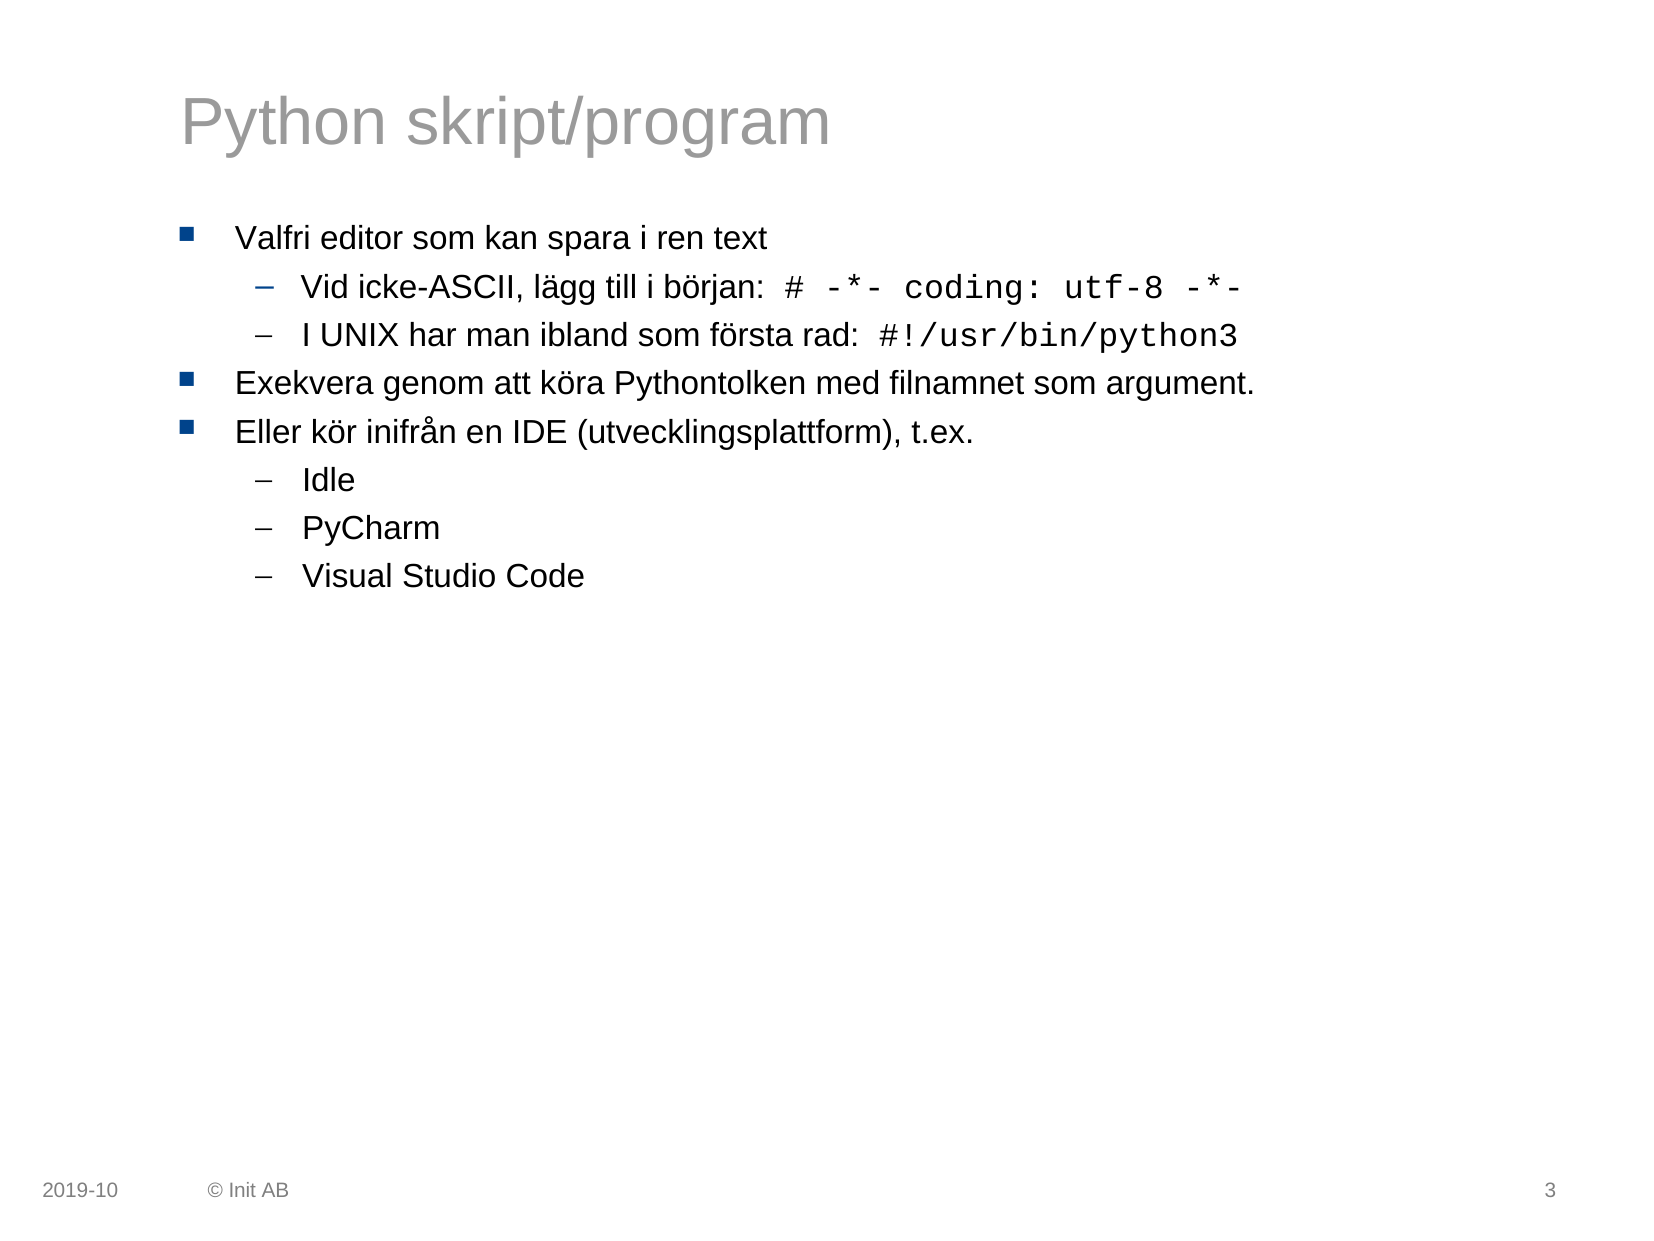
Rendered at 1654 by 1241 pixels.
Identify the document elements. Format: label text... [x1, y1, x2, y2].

text_box Valfri editor som kan spara i ren text Vid icke-ASCII, lägg till i början: # -*- coding: utf-8 -*- I UNIX har man ibland som första rad: #!/usr/bin/python3 Exekvera genom att köra Pythontolken med filnamnet som argument. Eller kör inifrån en IDE (utvecklingsplattform), t.ex. Idle PyCharm Visual Studio Code [165, 209, 1489, 1061]
text_box © Init AB [192, 1143, 1461, 1210]
text_box 2019-10 [27, 1143, 166, 1210]
text_box <nummer> [1488, 1143, 1571, 1210]
text_box Python skript/program [165, 0, 1489, 166]
